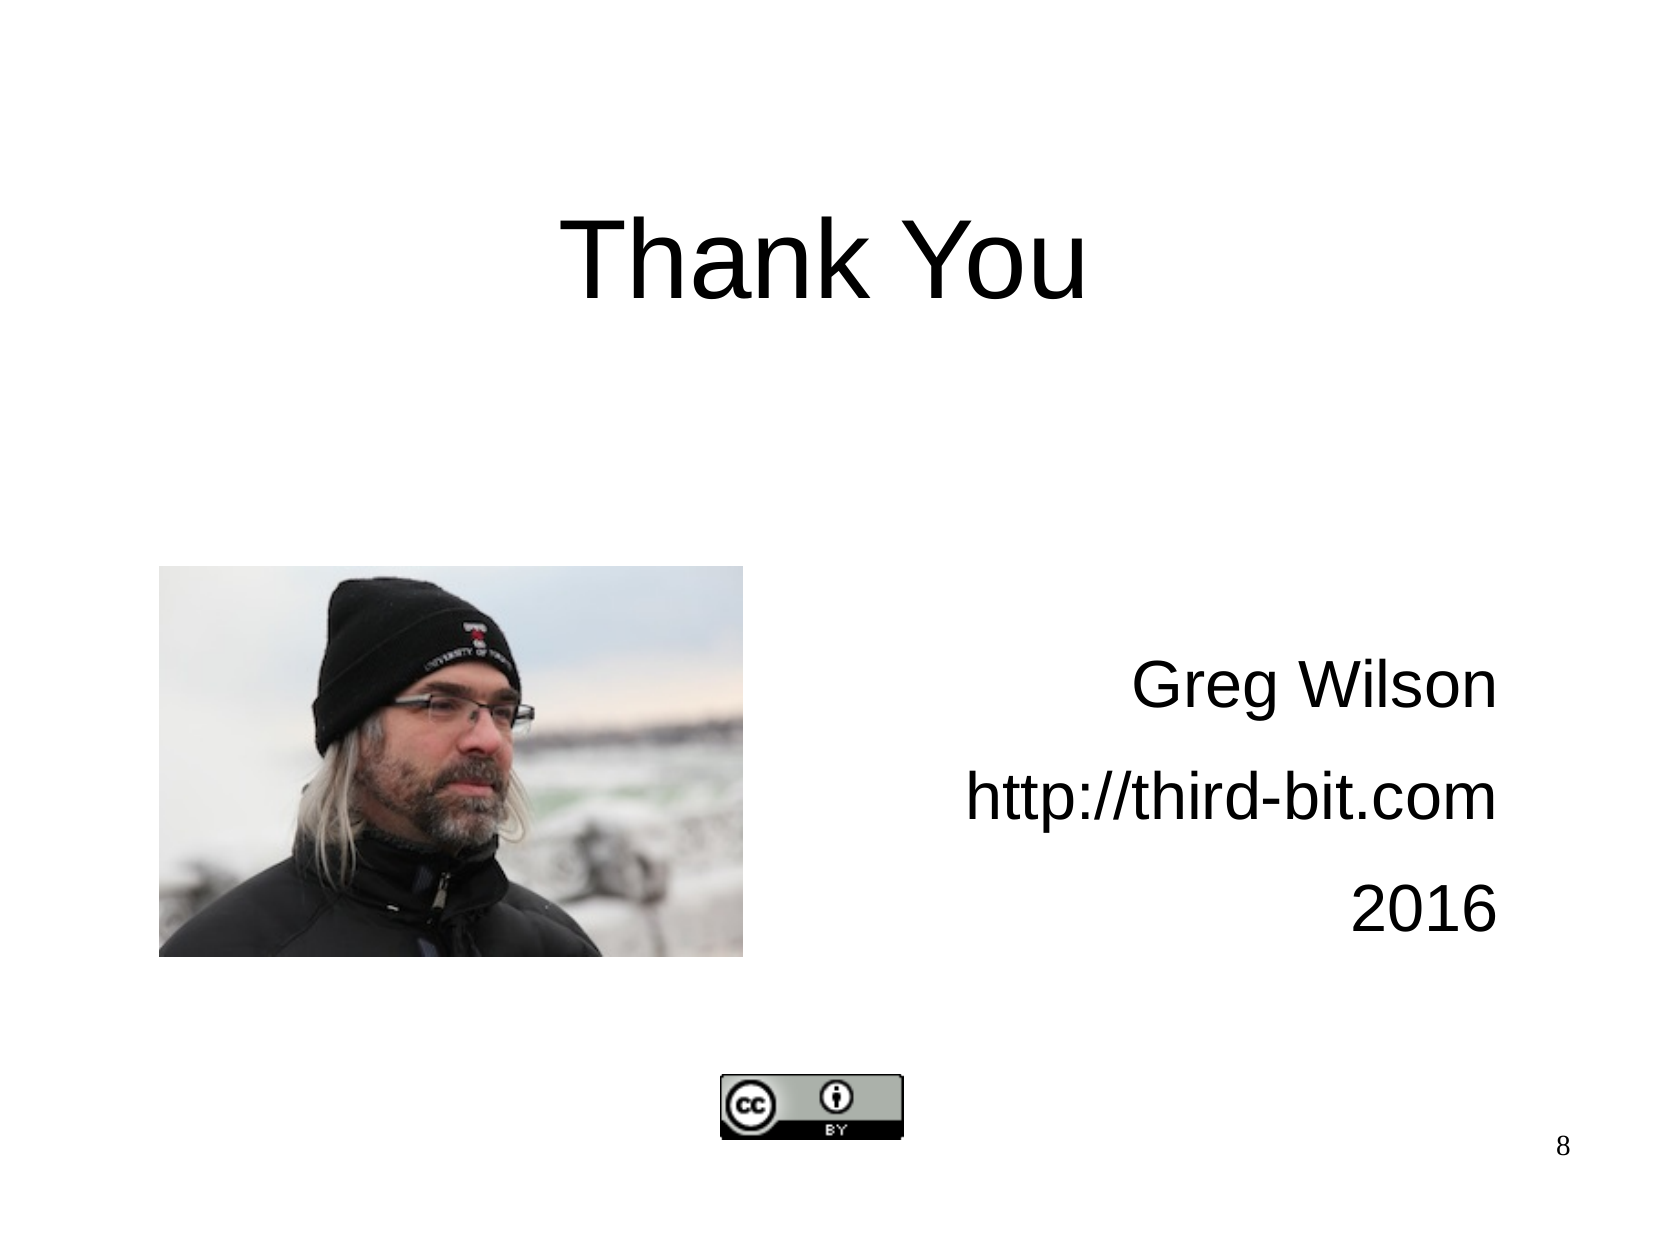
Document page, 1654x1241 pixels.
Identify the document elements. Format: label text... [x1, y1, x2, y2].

picture [159, 566, 743, 957]
text_box Thank You [543, 189, 1105, 330]
picture [720, 1074, 904, 1140]
text_box Greg Wilson http://third-bit.com 2016 [950, 602, 1514, 915]
